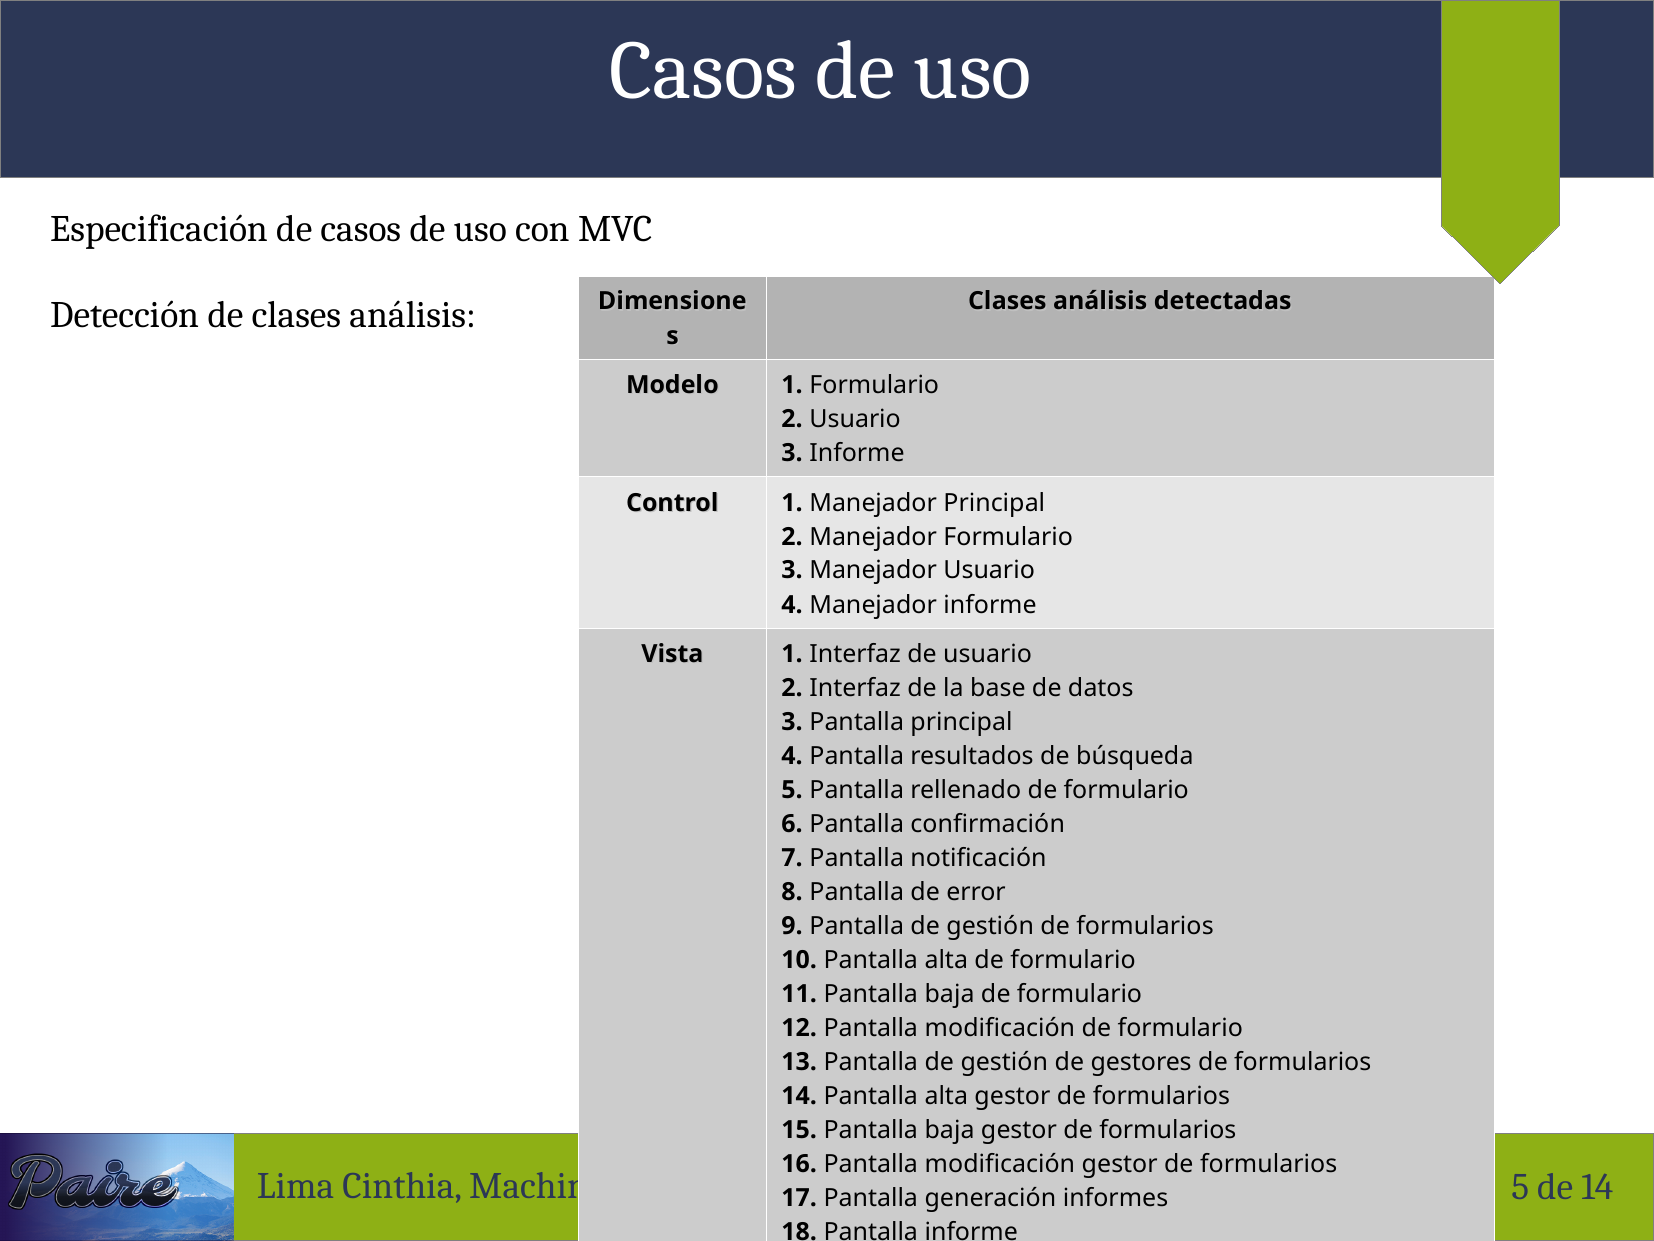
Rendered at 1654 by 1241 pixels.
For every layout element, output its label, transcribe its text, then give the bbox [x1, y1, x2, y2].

table_cell Vista [579, 629, 766, 1241]
text_box [234, 1133, 578, 1241]
table_cell Modelo [579, 360, 766, 476]
text_box Lima Cinthia, Machini Ariel [242, 1157, 578, 1217]
picture [0, 1133, 234, 1241]
table_cell 1. Manejador Principal 2. Manejador Formulario 3. Manejador Usuario 4. Manejador informe [767, 477, 1494, 628]
text_box [0, 0, 1654, 284]
text_box <number> de 14 [1488, 1158, 1654, 1241]
text_box [1495, 1133, 1654, 1158]
table_header Dimensiones [579, 277, 766, 359]
text_box Casos de uso [342, 15, 1300, 130]
table_header Clases análisis detectadas [767, 277, 1494, 359]
table_cell Control [579, 477, 766, 628]
text_box Especificación de casos de uso con MVC Detección de clases análisis: [35, 200, 721, 345]
table_cell 1. Formulario 2. Usuario 3. Informe [767, 360, 1494, 476]
table_cell 1. Interfaz de usuario 2. Interfaz de la base de datos 3. Pantalla principal 4. Pantalla resultados de búsqueda 5. Pantalla rellenado de formulario 6. Pantalla confirmación 7. Pantalla notificación 8. Pantalla de error 9. Pantalla de gestión de formularios 10. Pantalla alta de formulario 11. Pantalla baja de formulario 12. Pantalla modificación de formulario 13. Pantalla de gestión de gestores de formularios 14. Pantalla alta gestor de formularios 15. Pantalla baja gestor de formularios 16. Pantalla modificación gestor de formularios 17. Pantalla generación informes 18. Pantalla informe 19. Pantalla iniciar sesión [767, 629, 1494, 1241]
